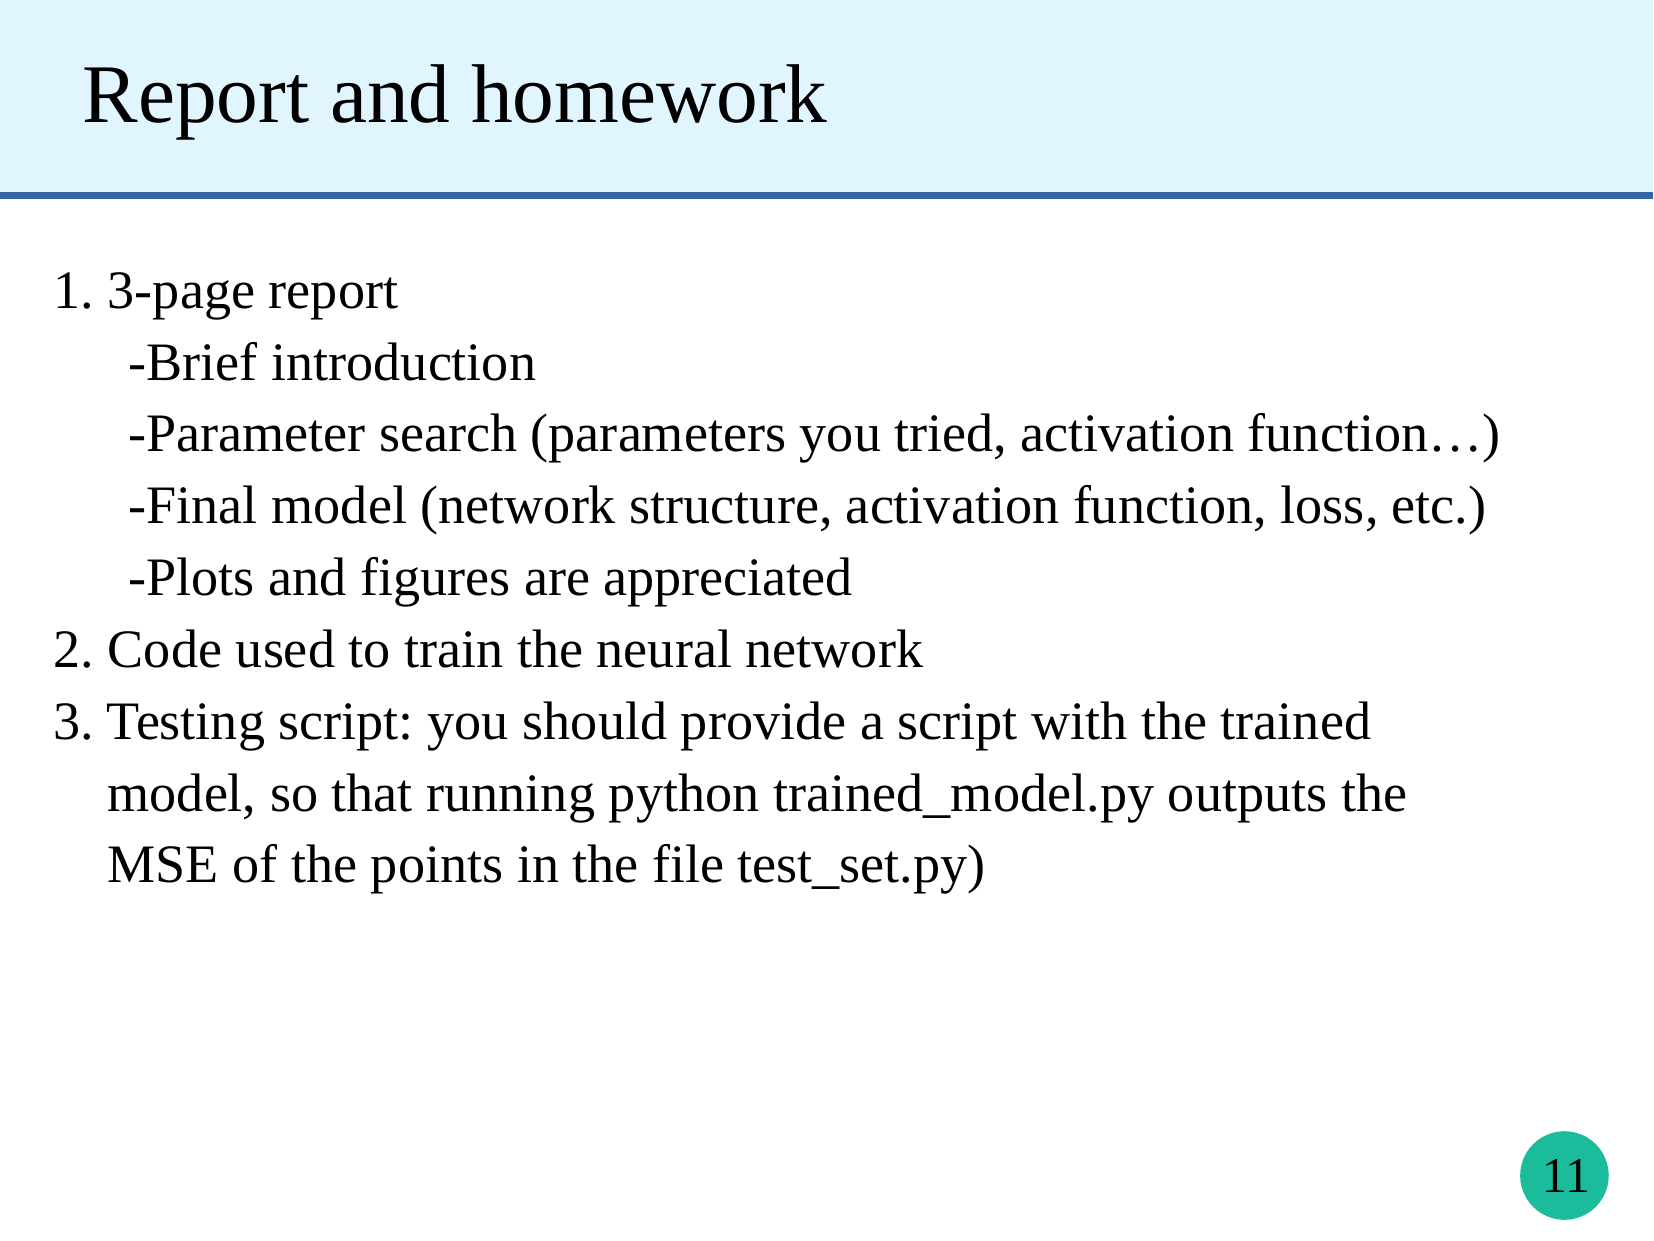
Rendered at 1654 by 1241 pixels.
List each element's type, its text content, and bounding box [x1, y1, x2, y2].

text_box 1. 3-page report -Brief introduction -Parameter search (parameters you tried, activation function…) -Final model (network structure, activation function, loss, etc.) -Plots and figures are appreciated 2. Code used to train the neural network 3. Testing script: you should provide a script with the trained model, so that running python trained_model.py outputs the MSE of the points in the file test_set.py) [38, 252, 1589, 902]
title Report and homework [82, 8, 1571, 181]
